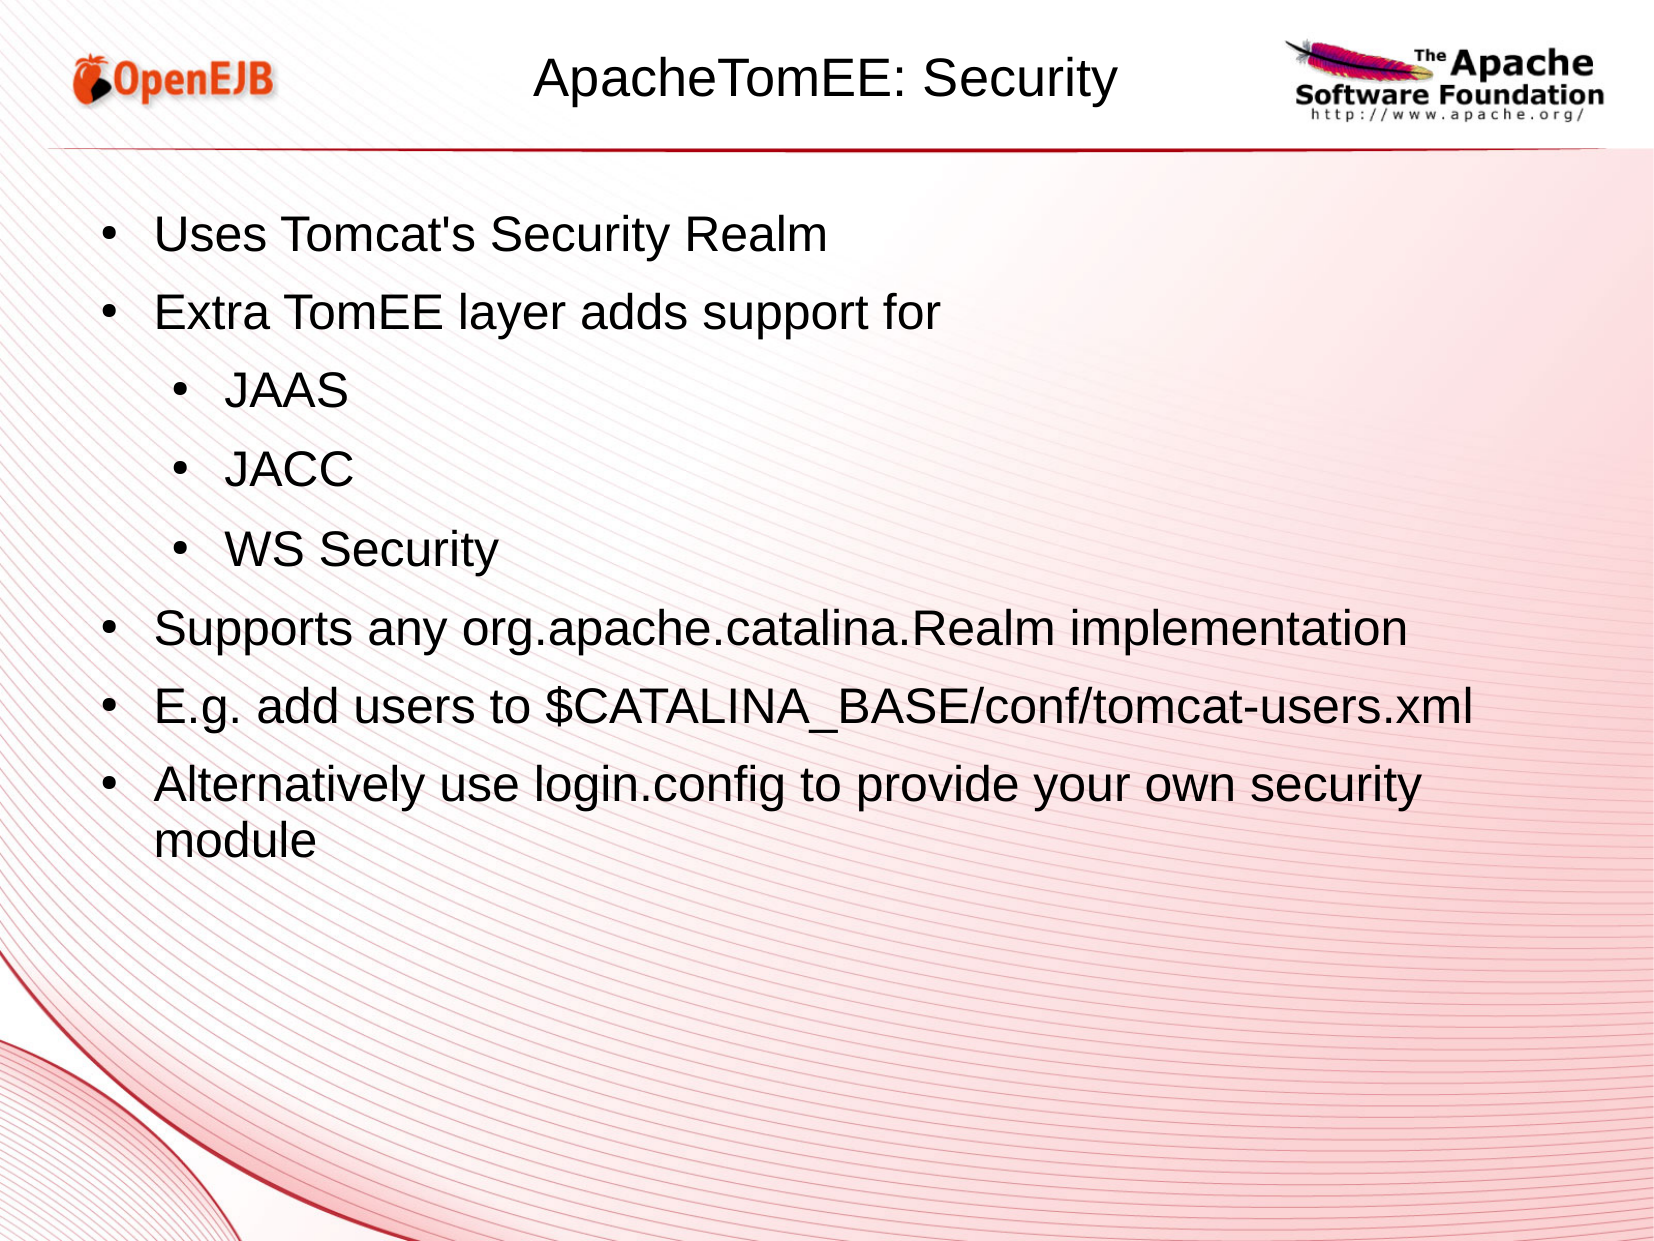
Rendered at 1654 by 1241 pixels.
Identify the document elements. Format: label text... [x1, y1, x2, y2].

title ApacheTomEE: Security [82, 8, 1571, 148]
picture [0, 0, 1654, 1241]
list Uses Tomcat's Security Realm Extra TomEE layer adds support for JAAS JACC WS Security Supports any org.apache.catalina.Realm implementation E.g. add users to $CATALINA_BASE/conf/tomcat-users.xml Alternatively use login.config to provide your own security module [82, 206, 1571, 946]
